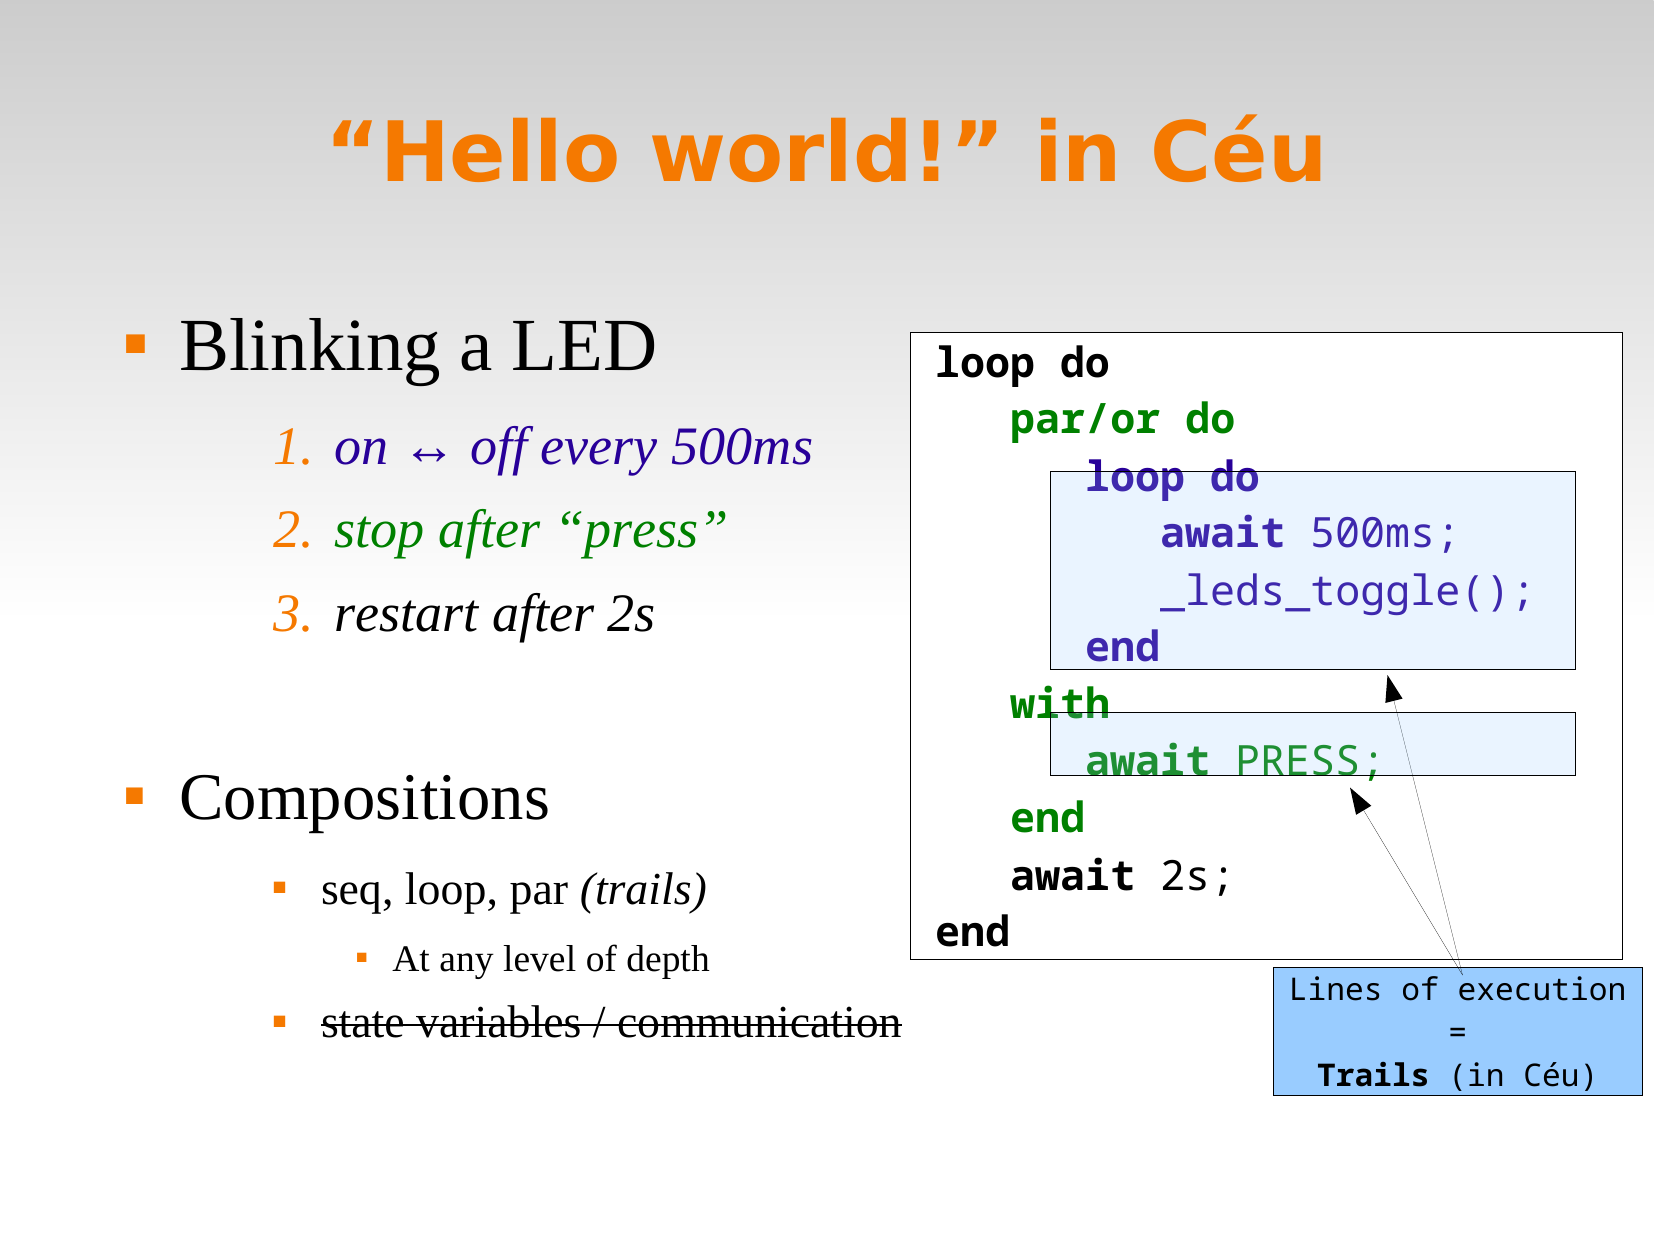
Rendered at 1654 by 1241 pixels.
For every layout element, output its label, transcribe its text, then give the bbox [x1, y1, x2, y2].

text_box [1050, 471, 1576, 670]
list Blinking a LED on ↔ off every 500ms stop after “press” restart after 2s Compositions seq, loop, par (trails) At any level of depth state variables / communication [37, 303, 938, 1175]
text_box loop do par/or do loop do await 500ms; _leds_toggle(); end with await PRESS; end await 2s; end [938, 345, 1623, 946]
title “Hello world!” in Céu [82, 49, 1571, 257]
text_box [1050, 712, 1576, 776]
text_box Lines of execution = Trails (in Céu) [1273, 975, 1643, 1088]
